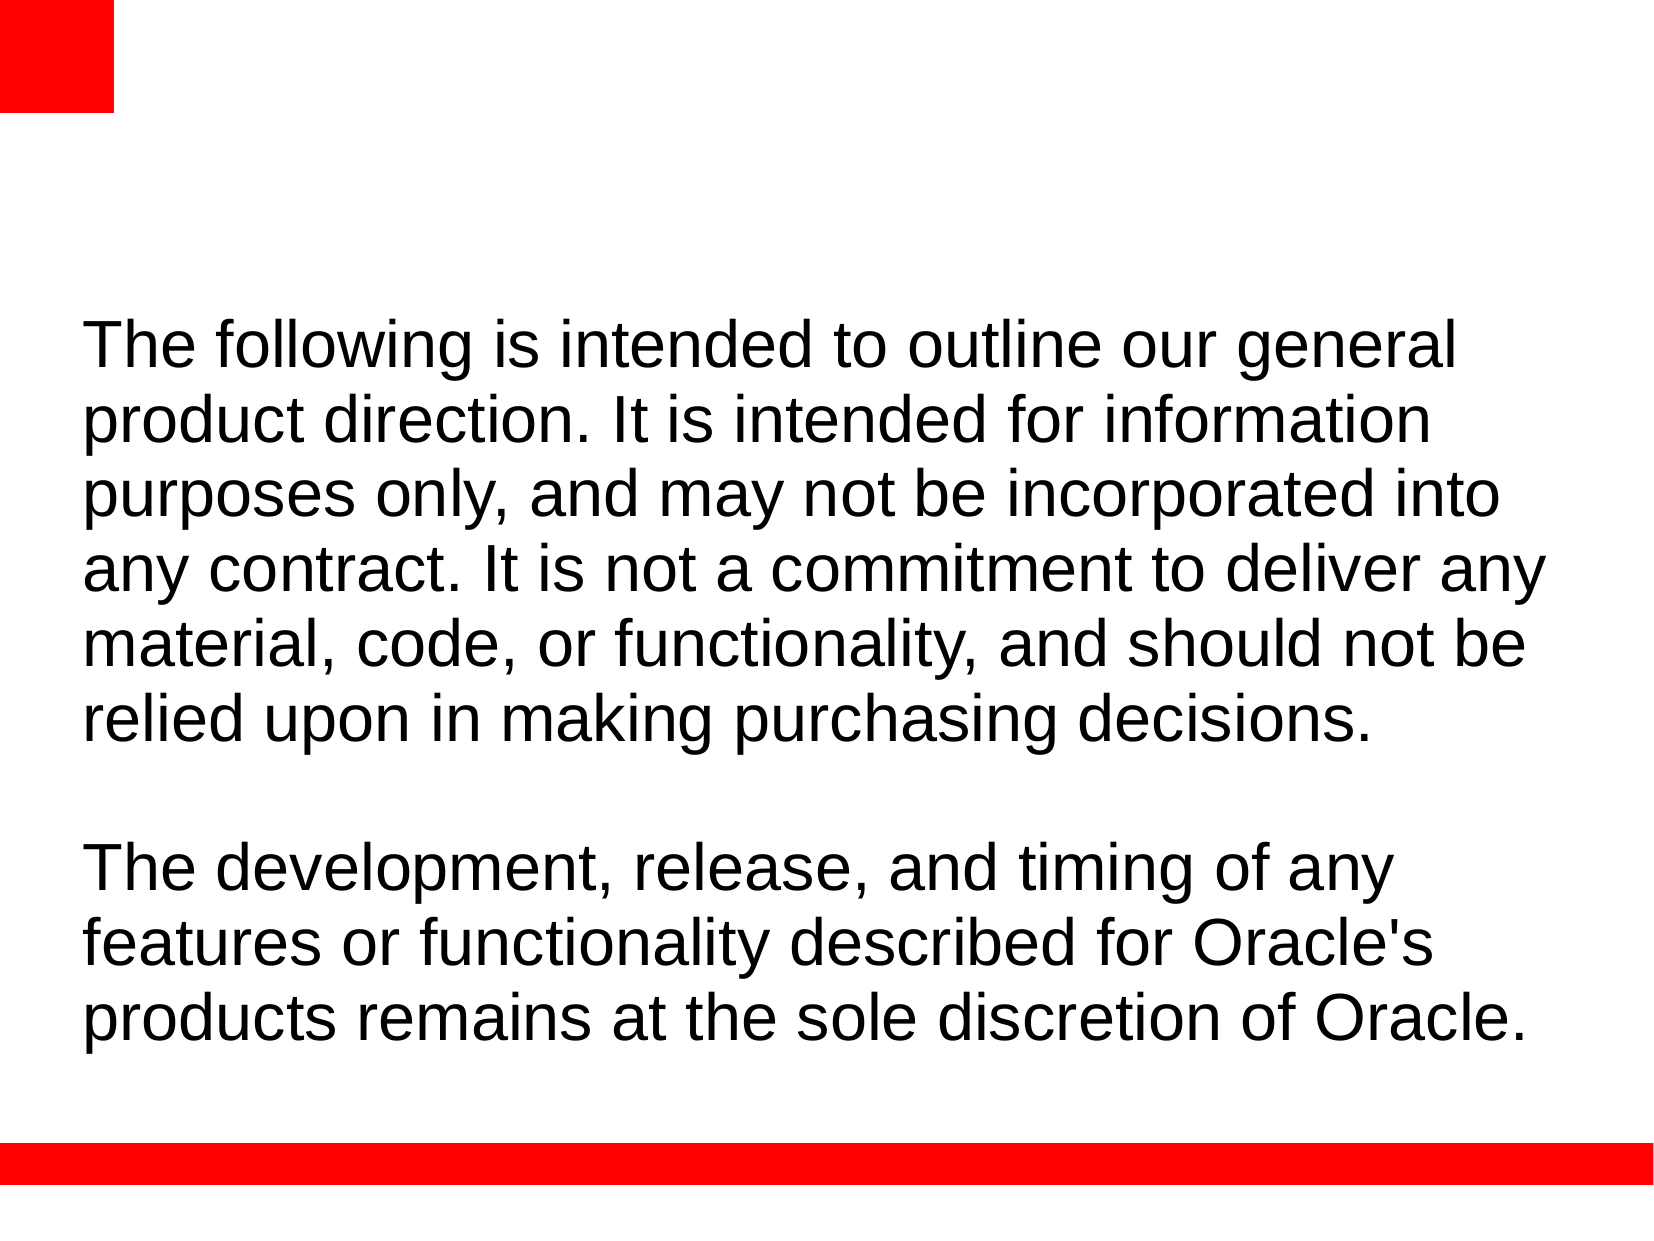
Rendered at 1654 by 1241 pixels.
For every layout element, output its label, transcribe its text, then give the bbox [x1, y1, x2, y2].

picture [0, 1143, 1654, 1185]
picture [0, 0, 114, 113]
subtitle The following is intended to outline our general product direction. It is intended for information purposes only, and may not be incorporated into any contract. It is not a commitment to deliver any material, code, or functionality, and should not be relied upon in making purchasing decisions. The development, release, and timing of any features or functionality described for Oracle's products remains at the sole discretion of Oracle. [82, 252, 1571, 1109]
